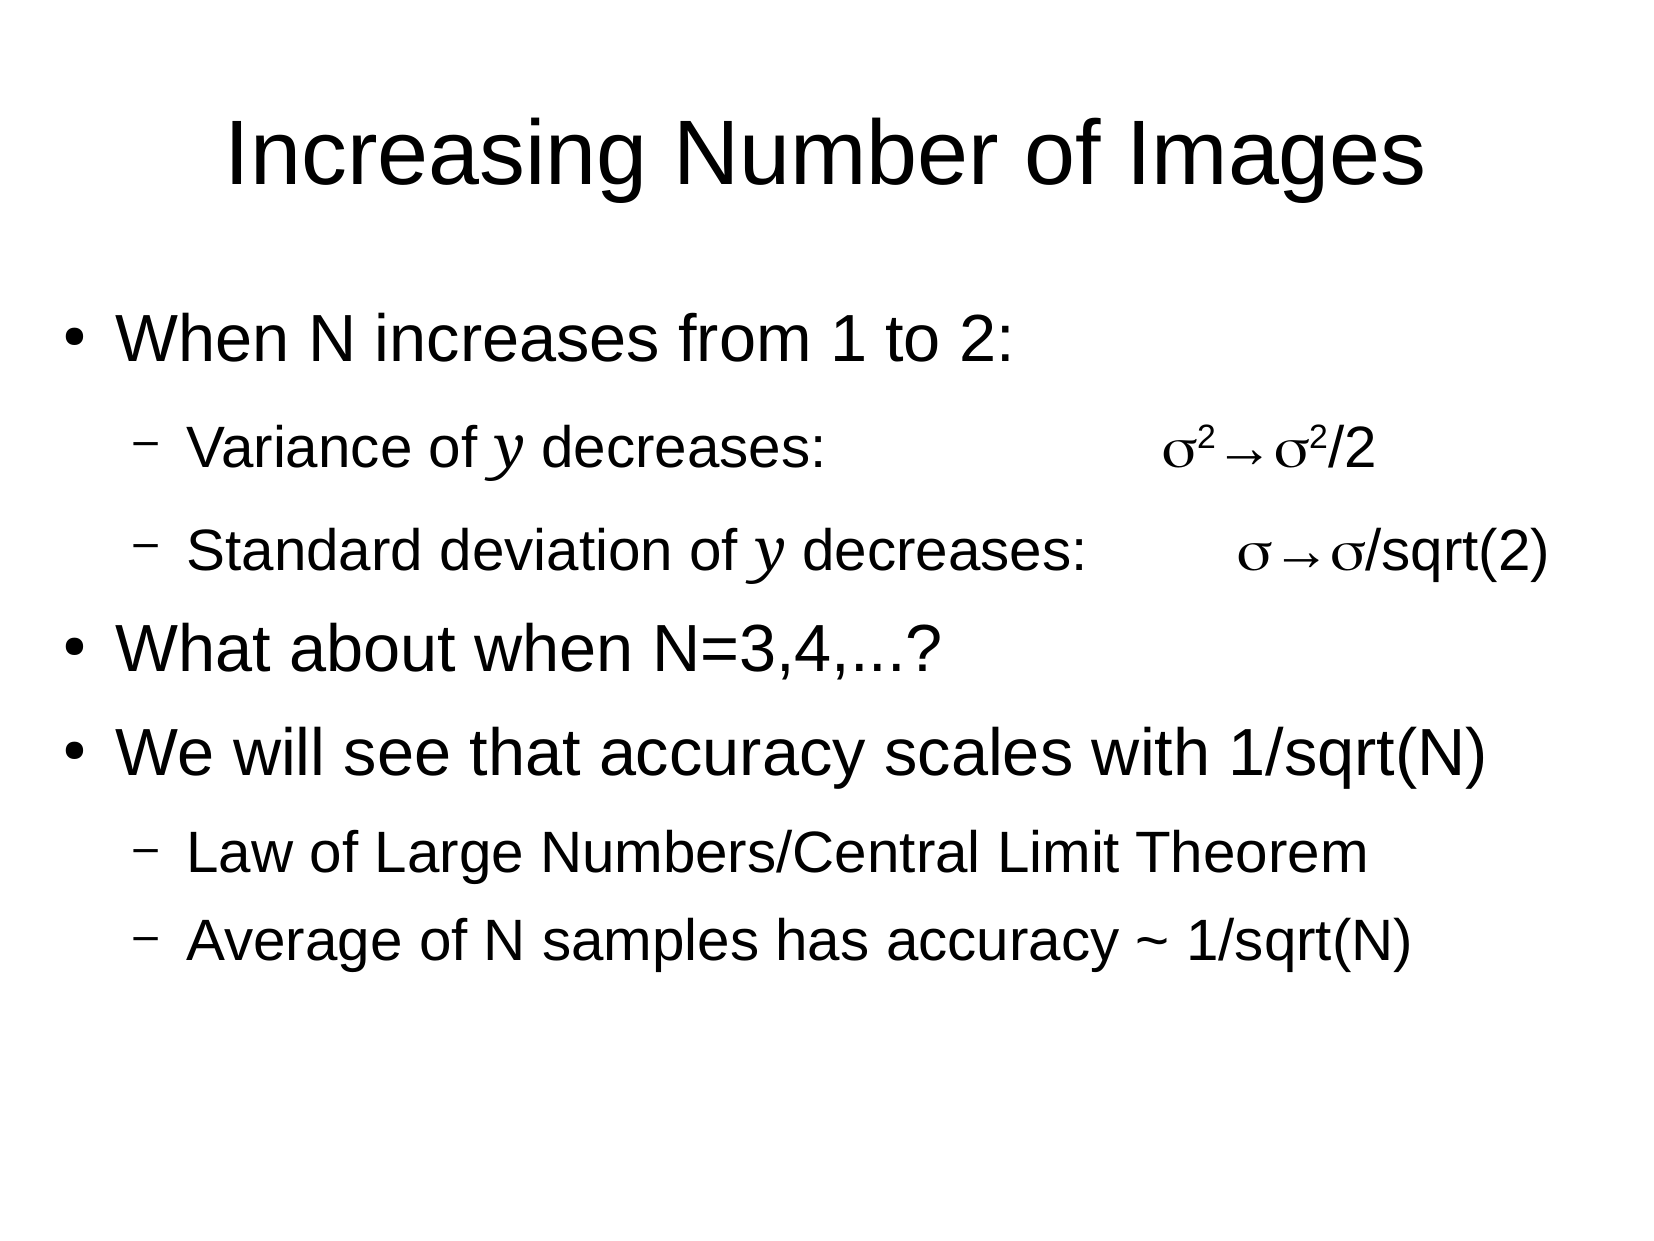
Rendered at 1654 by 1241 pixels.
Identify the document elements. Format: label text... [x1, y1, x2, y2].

title Increasing Number of Images [82, 49, 1571, 257]
list When N increases from 1 to 2: Variance of y decreases: s2→s2/2 Standard deviation of y decreases: s→s/sqrt(2) What about when N=3,4,...? We will see that accuracy scales with 1/sqrt(N) Law of Large Numbers/Central Limit Theorem Average of N samples has accuracy ~ 1/sqrt(N) [45, 300, 1621, 1156]
